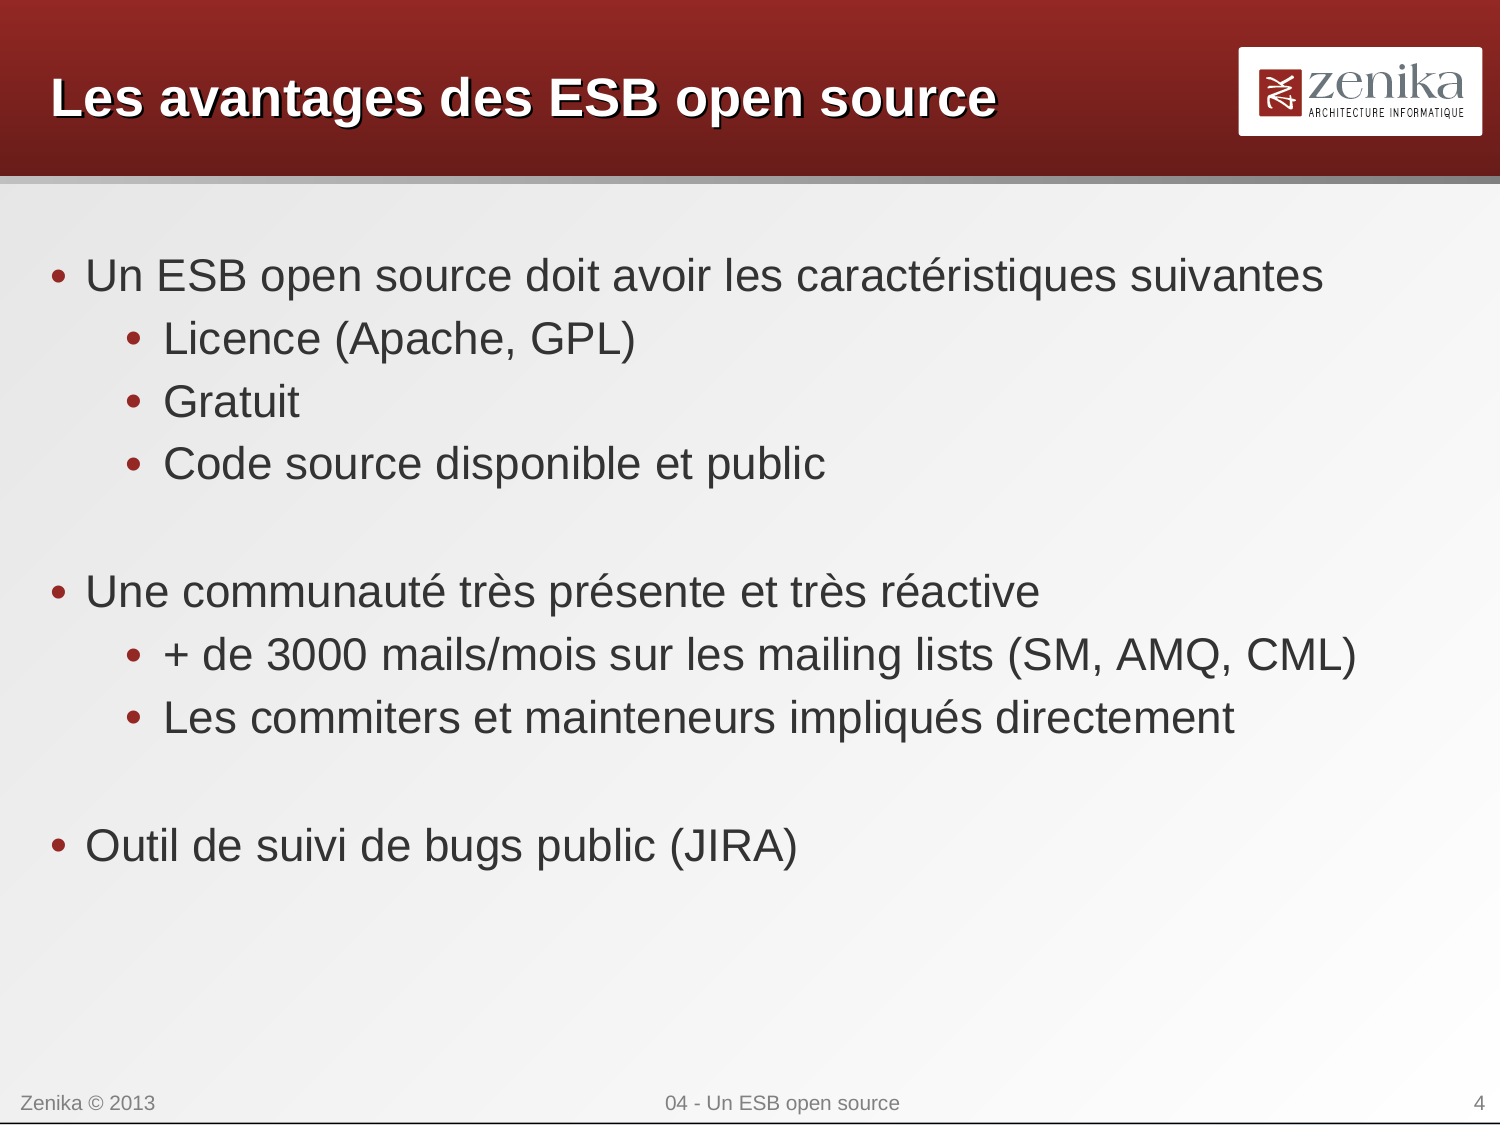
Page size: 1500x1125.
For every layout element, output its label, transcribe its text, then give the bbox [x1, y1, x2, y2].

picture [1257, 58, 1464, 125]
list Un ESB open source doit avoir les caractéristiques suivantes Licence (Apache, GPL) Gratuit Code source disponible et public Une communauté très présente et très réactive + de 3000 mails/mois sur les mailing lists (SM, AMQ, CML) Les commiters et mainteneurs impliqués directement Outil de suivi de bugs public (JIRA) [50, 250, 1477, 1064]
title Les avantages des ESB open source [50, 15, 1206, 180]
